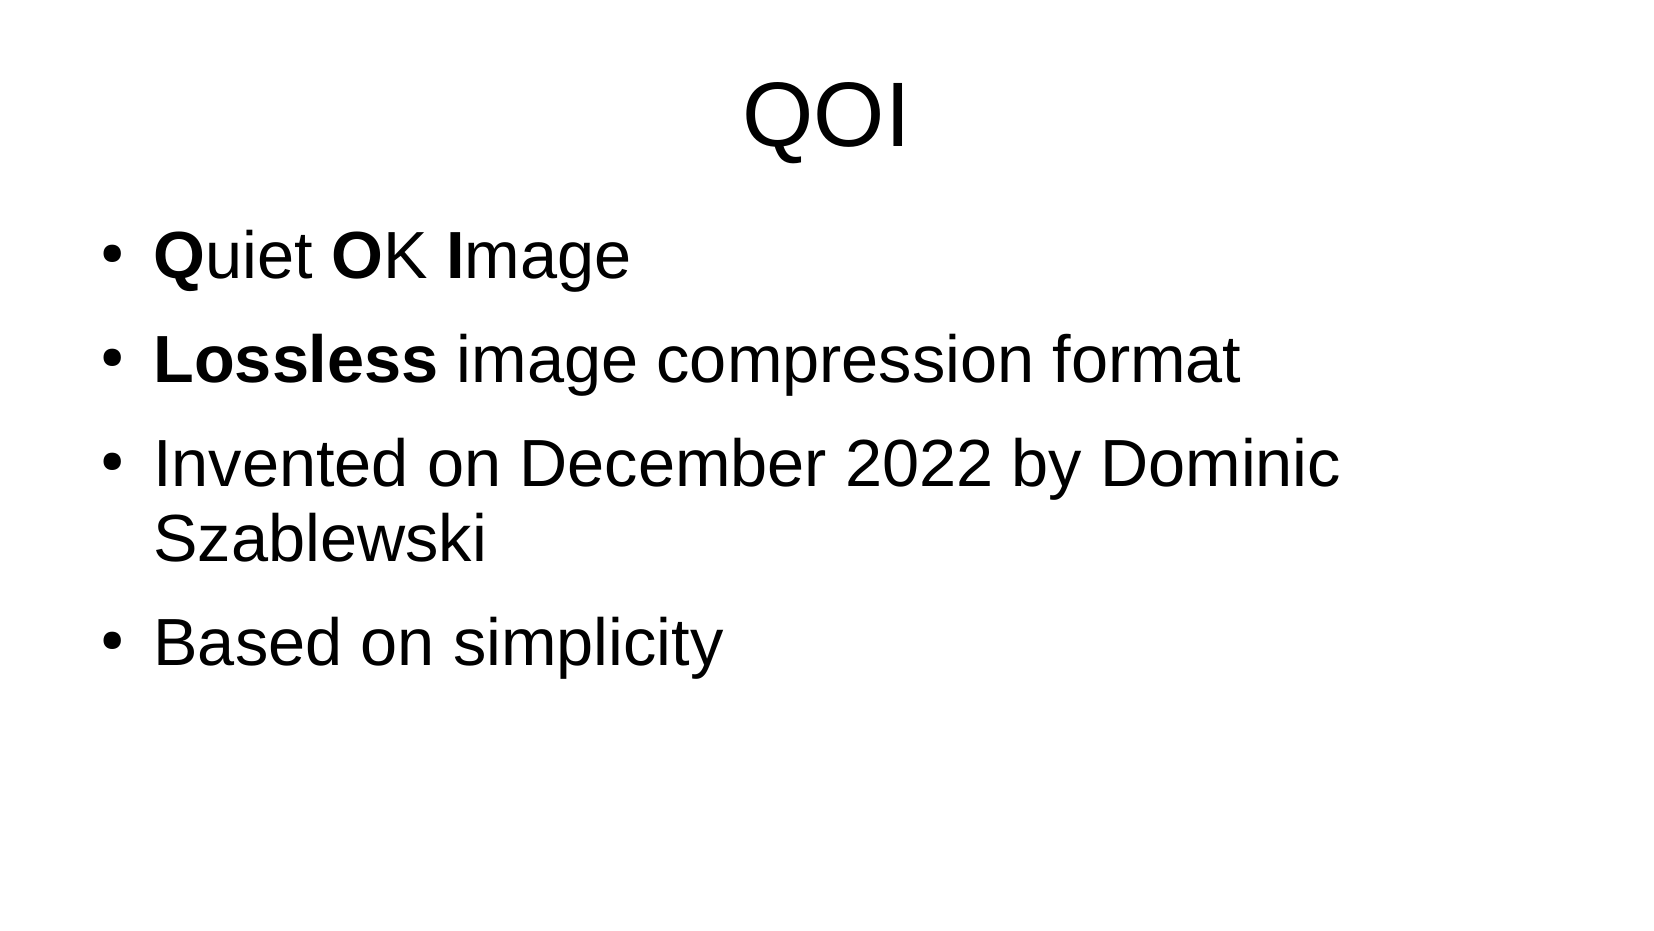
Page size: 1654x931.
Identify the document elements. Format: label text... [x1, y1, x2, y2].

list Quiet OK Image Lossless image compression format Invented on December 2022 by Dominic Szablewski Based on simplicity [82, 217, 1571, 758]
title QOI [82, 37, 1571, 193]
